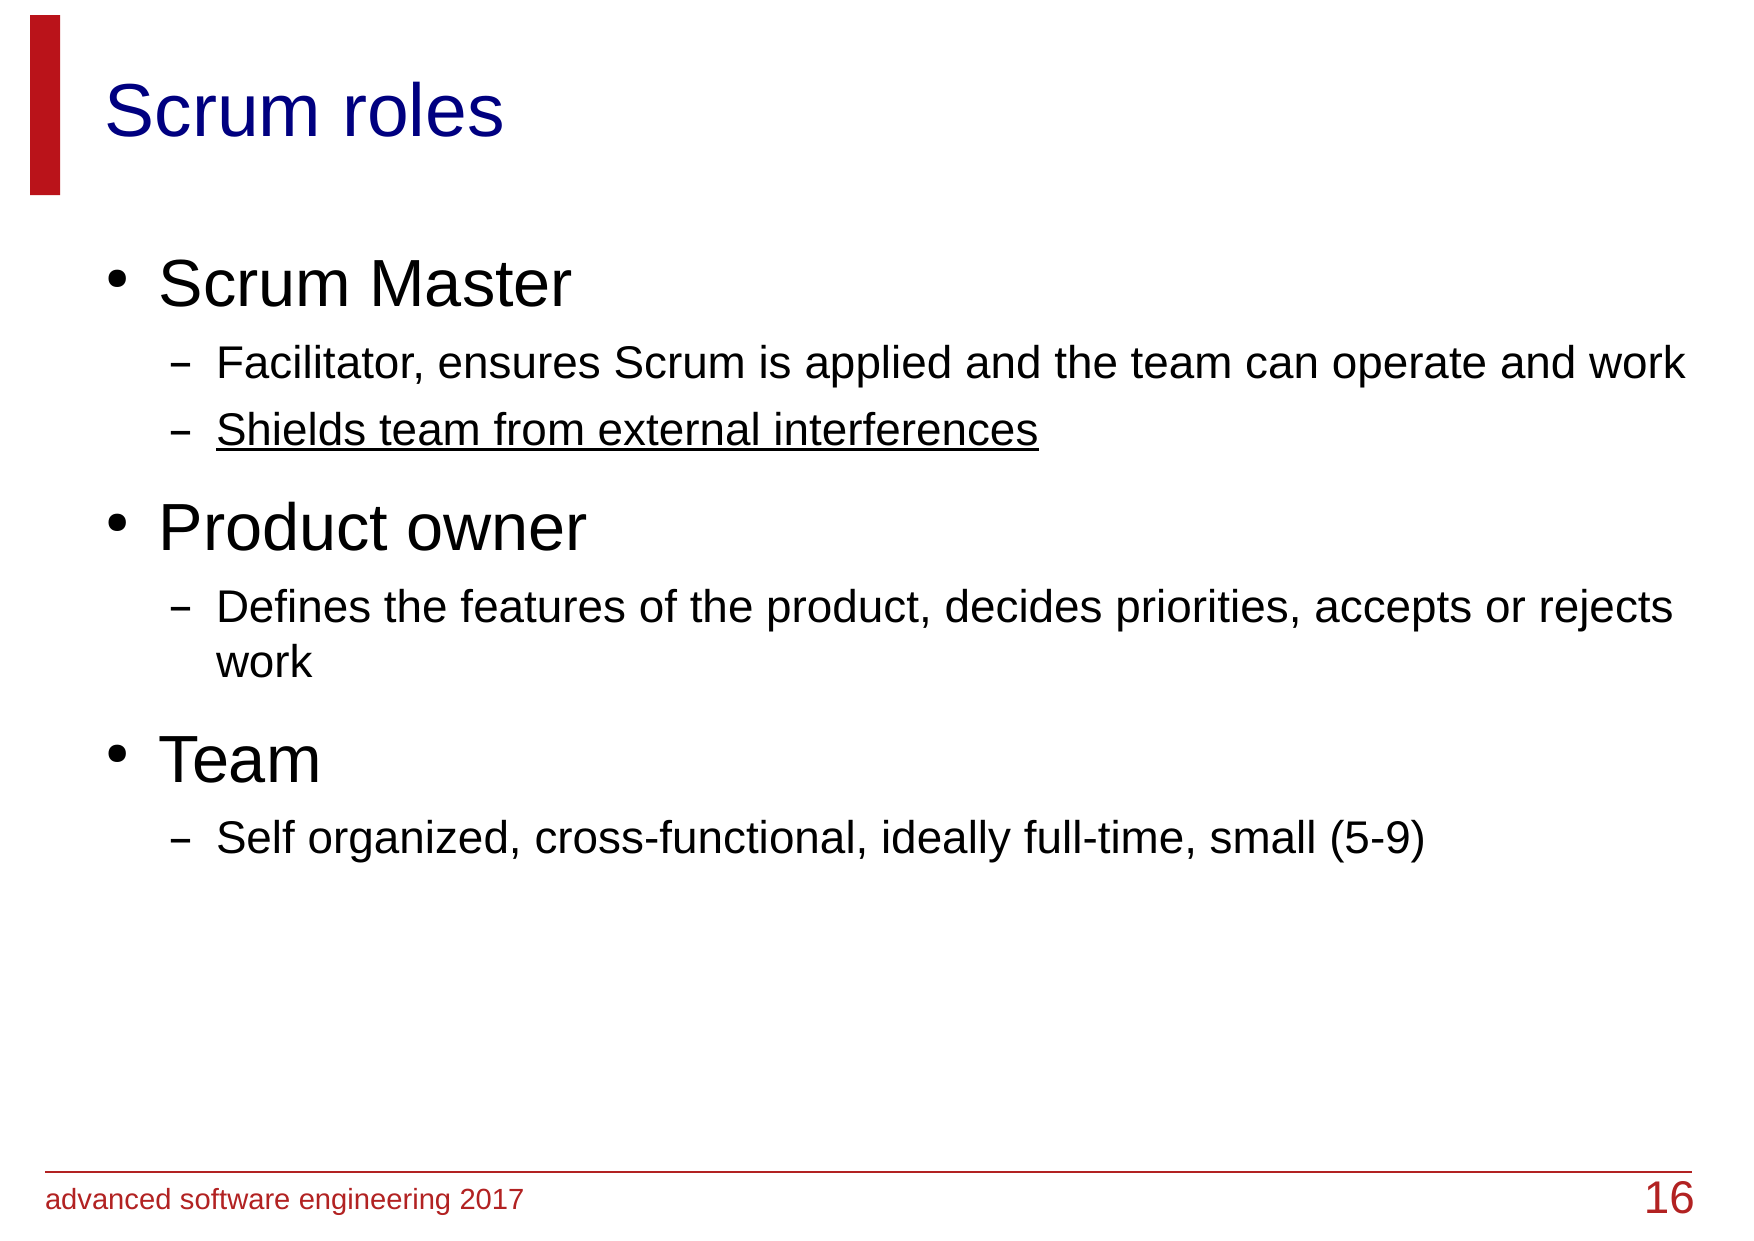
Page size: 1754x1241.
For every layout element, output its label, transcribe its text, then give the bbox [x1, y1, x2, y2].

list Scrum Master Facilitator, ensures Scrum is applied and the team can operate and work Shields team from external interferences Product owner Defines the features of the product, decides priorities, accepts or rejects work Team Self organized, cross-functional, ideally full-time, small (5-9) [87, 240, 1696, 1130]
title Scrum roles [90, 17, 1696, 196]
